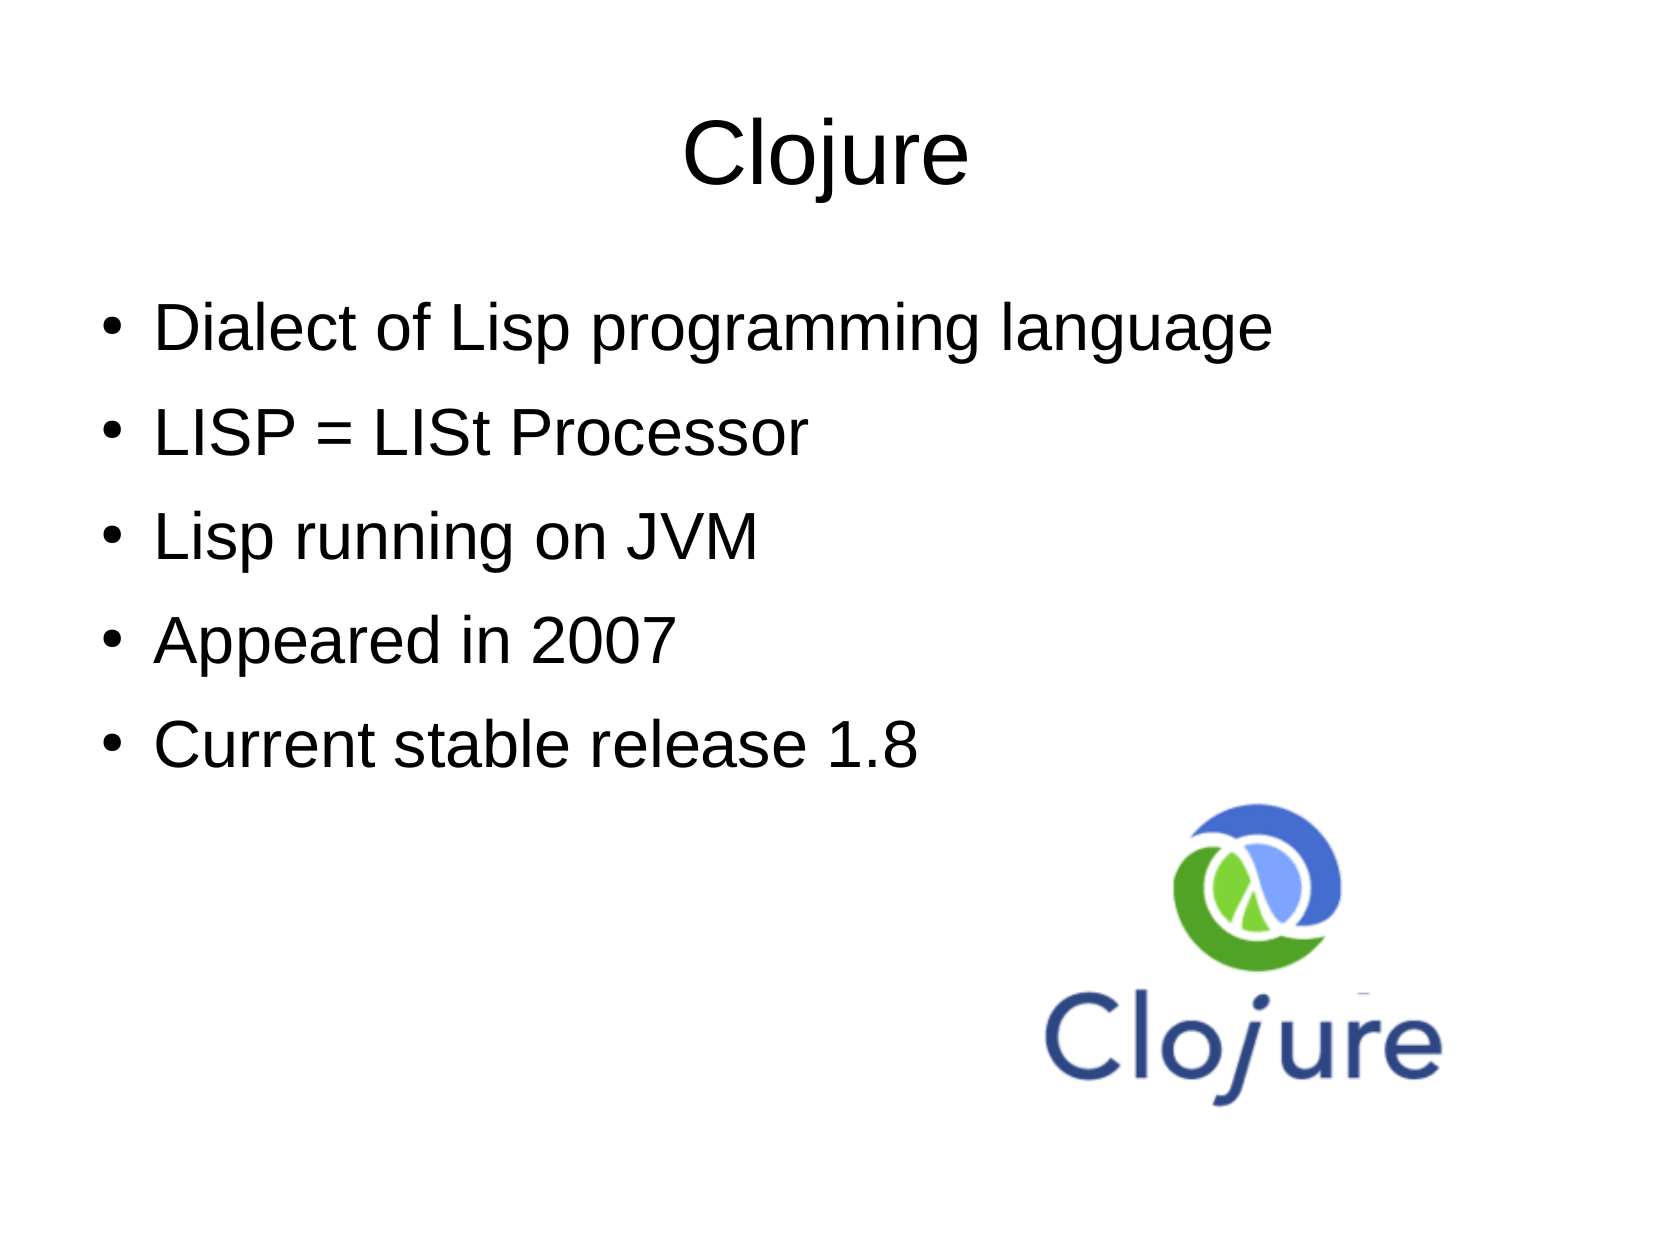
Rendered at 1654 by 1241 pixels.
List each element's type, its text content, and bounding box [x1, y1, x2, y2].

picture [1027, 788, 1470, 1123]
list Dialect of Lisp programming language LISP = LISt Processor Lisp running on JVM Appeared in 2007 Current stable release 1.8 [82, 290, 1571, 1010]
title Clojure [82, 49, 1571, 257]
